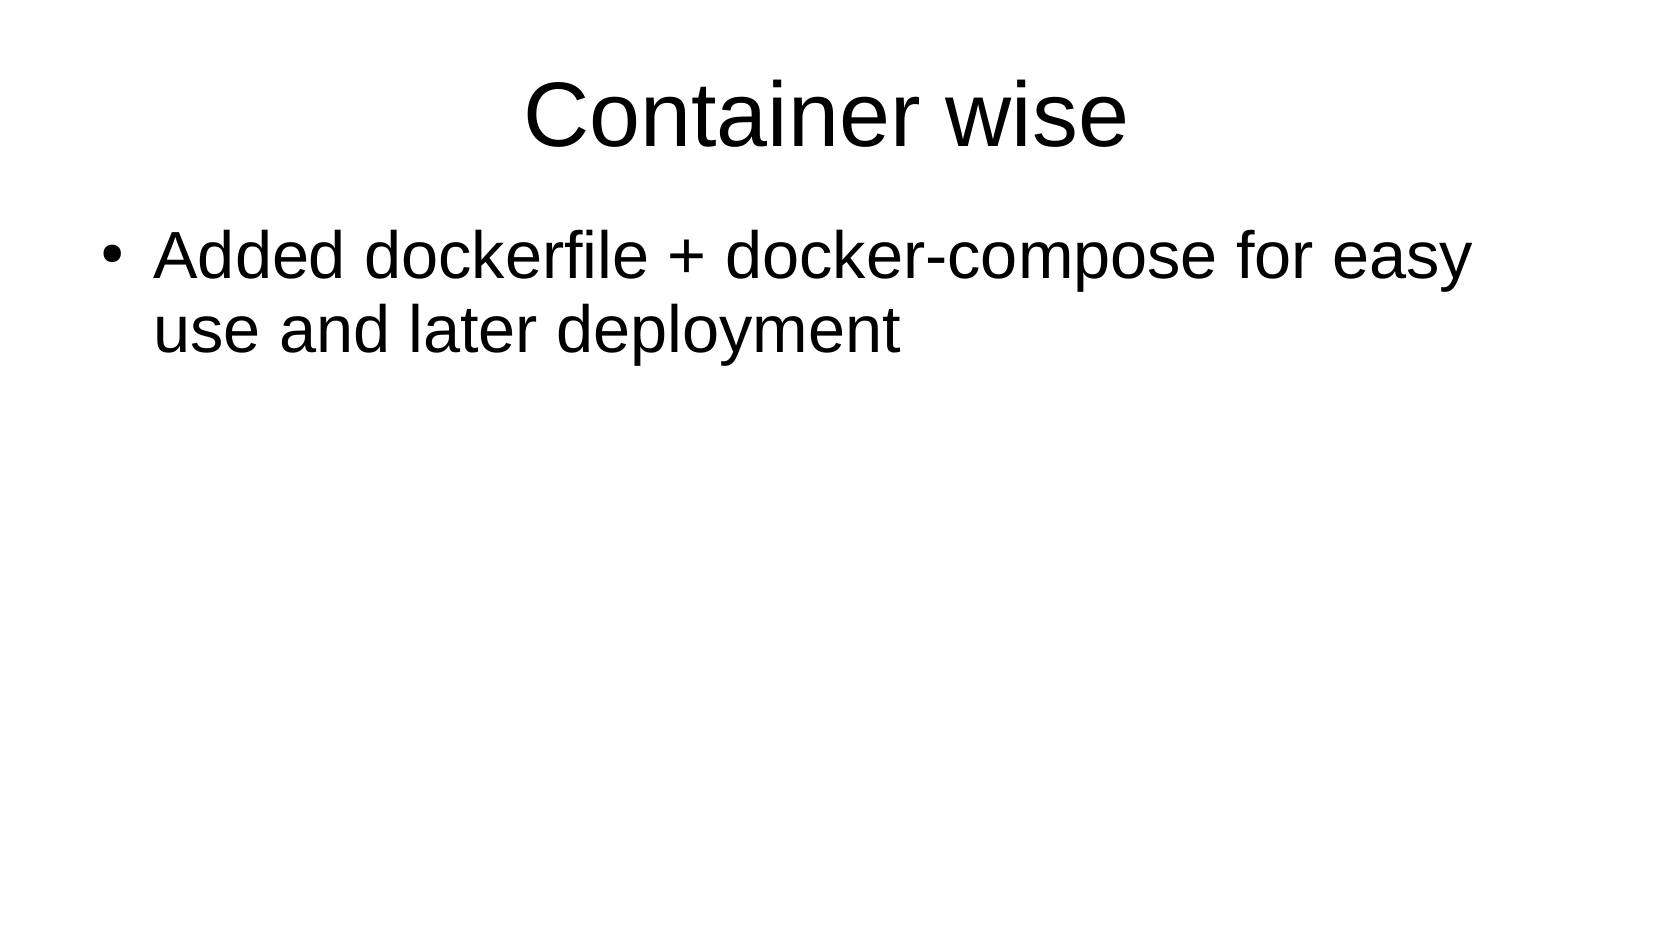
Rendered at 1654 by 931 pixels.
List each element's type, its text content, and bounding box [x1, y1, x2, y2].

title Container wise [82, 37, 1571, 193]
list Added dockerfile + docker-compose for easy use and later deployment [82, 217, 1571, 758]
